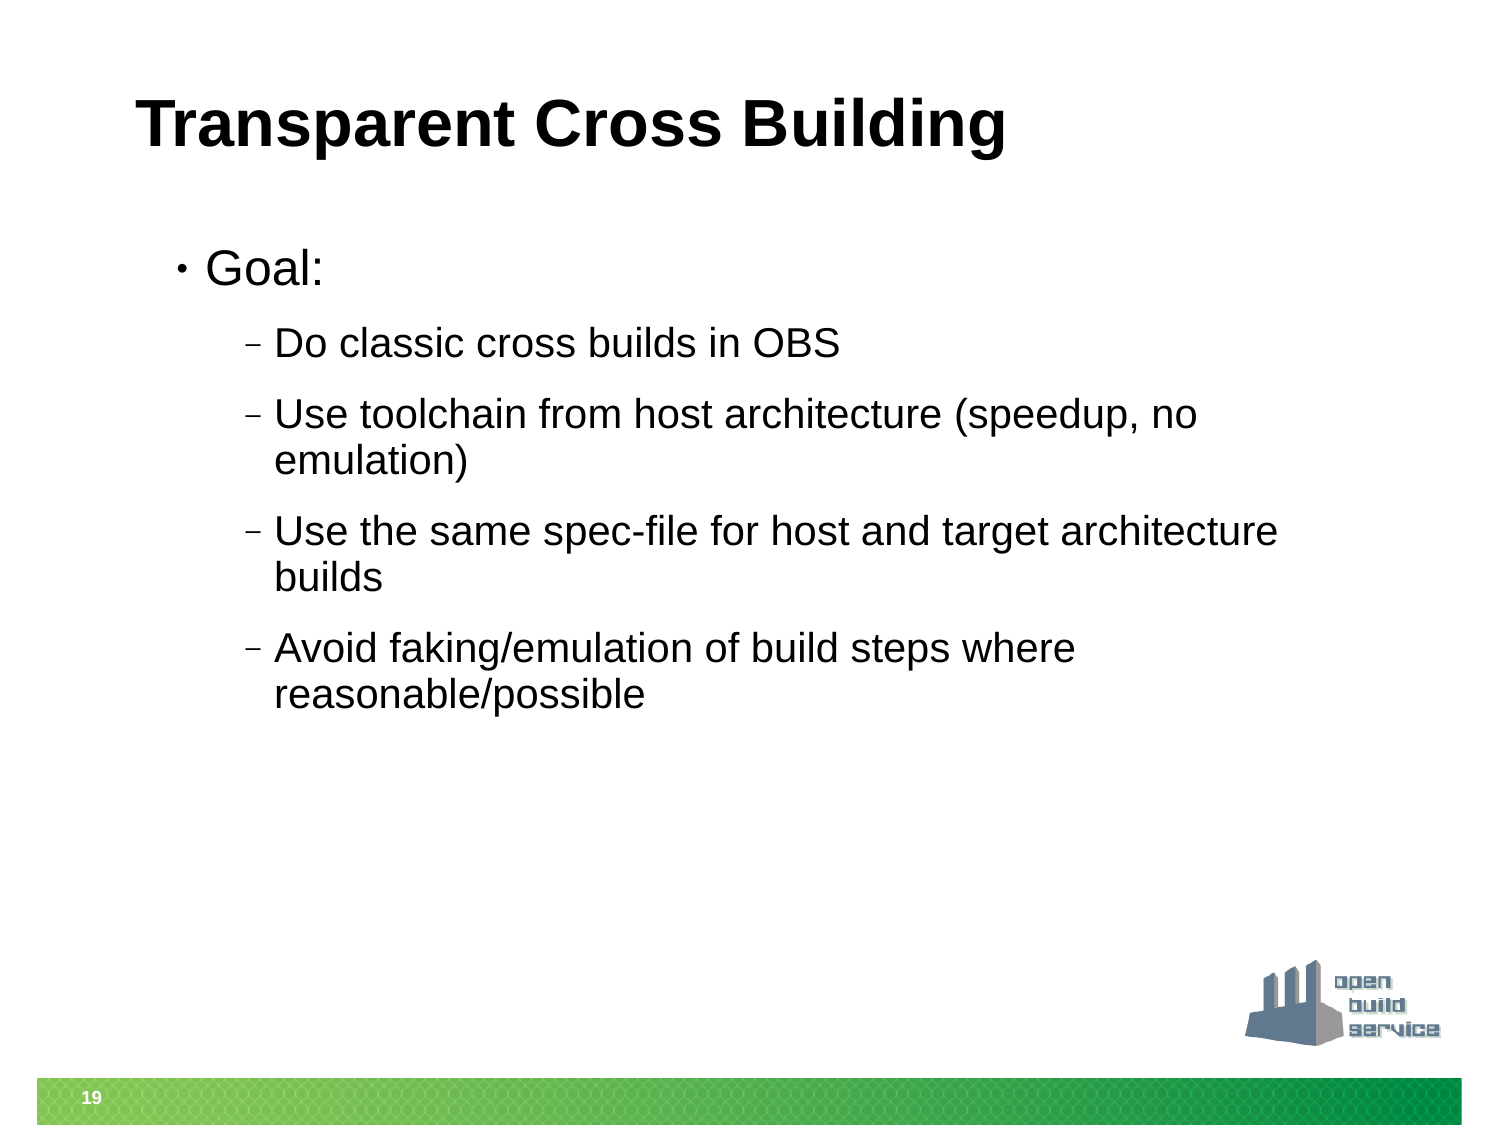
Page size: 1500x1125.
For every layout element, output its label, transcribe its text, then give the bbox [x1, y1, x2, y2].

list Goal: Do classic cross builds in OBS Use toolchain from host architecture (speedup, no emulation) Use the same spec-file for host and target architecture builds Avoid faking/emulation of build steps where reasonable/possible [133, 240, 1370, 983]
title Transparent Cross Building [135, 41, 1372, 204]
picture [37, 1078, 1462, 1125]
picture [1245, 960, 1441, 1046]
